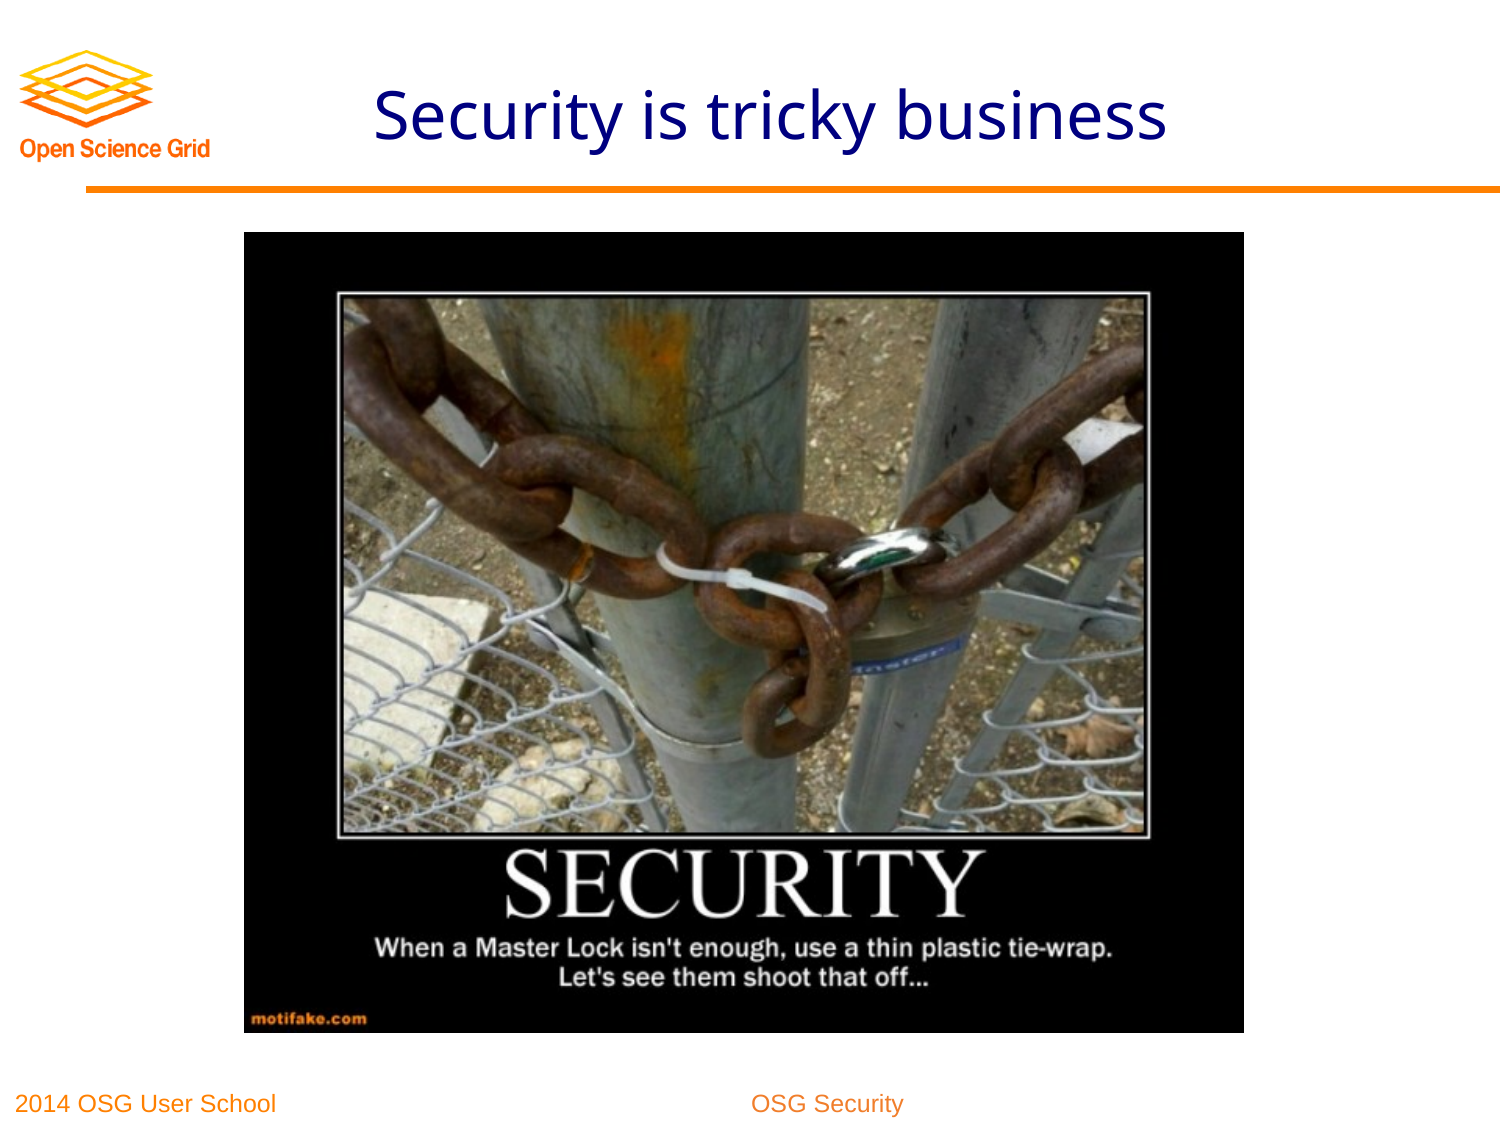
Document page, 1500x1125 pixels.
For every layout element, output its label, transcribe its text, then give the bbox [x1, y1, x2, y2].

picture [244, 232, 1244, 1033]
title Security is tricky business [201, 18, 1342, 207]
picture [0, 27, 201, 179]
